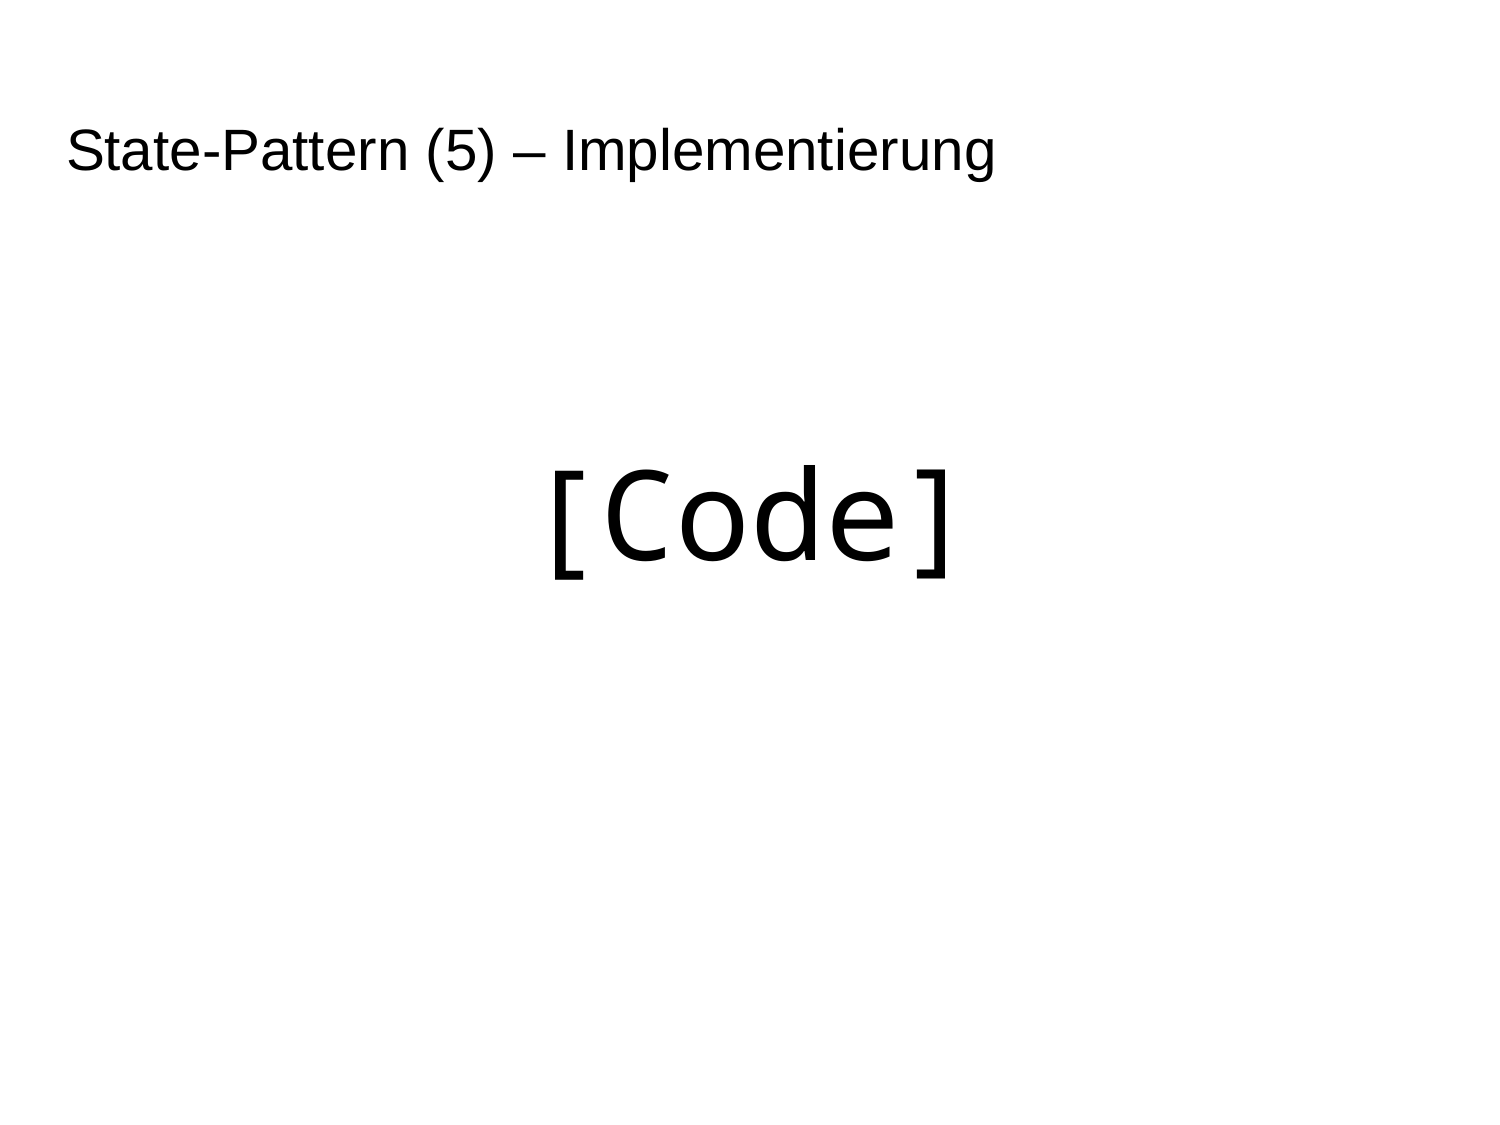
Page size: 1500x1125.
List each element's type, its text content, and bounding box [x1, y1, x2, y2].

text_box [Code] [51, 420, 1449, 637]
title State-Pattern (5) ‒ Implementierung [51, 97, 1449, 223]
